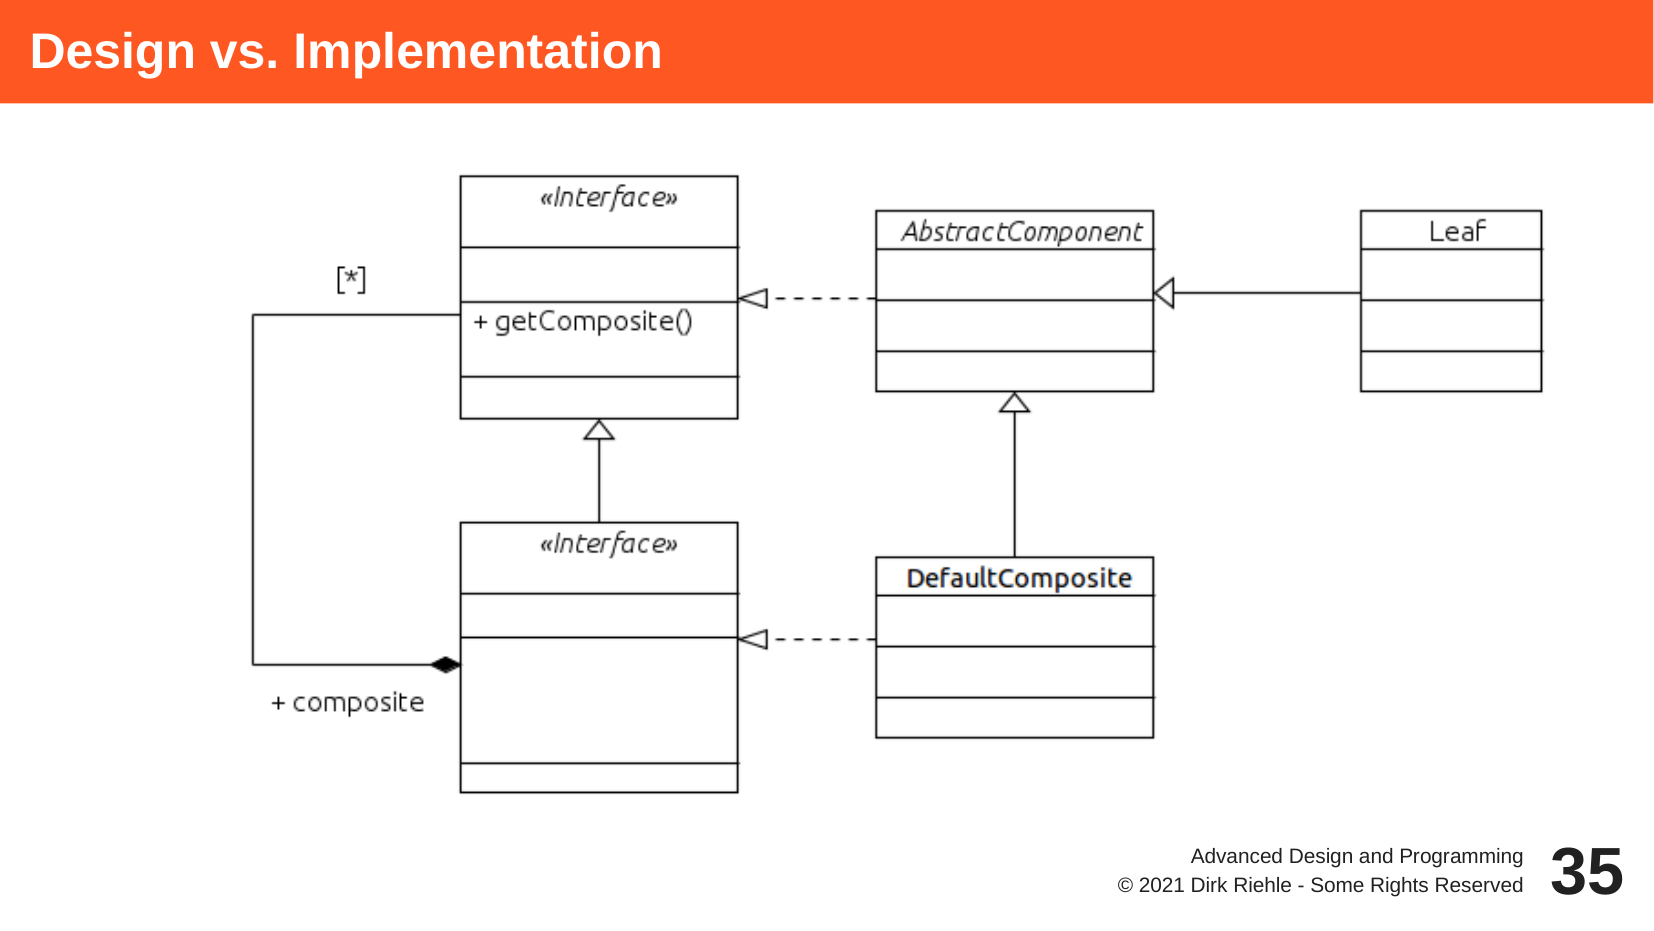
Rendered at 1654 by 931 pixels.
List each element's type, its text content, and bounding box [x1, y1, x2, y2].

picture [92, 132, 1561, 813]
title Design vs. Implementation [0, 0, 1654, 104]
